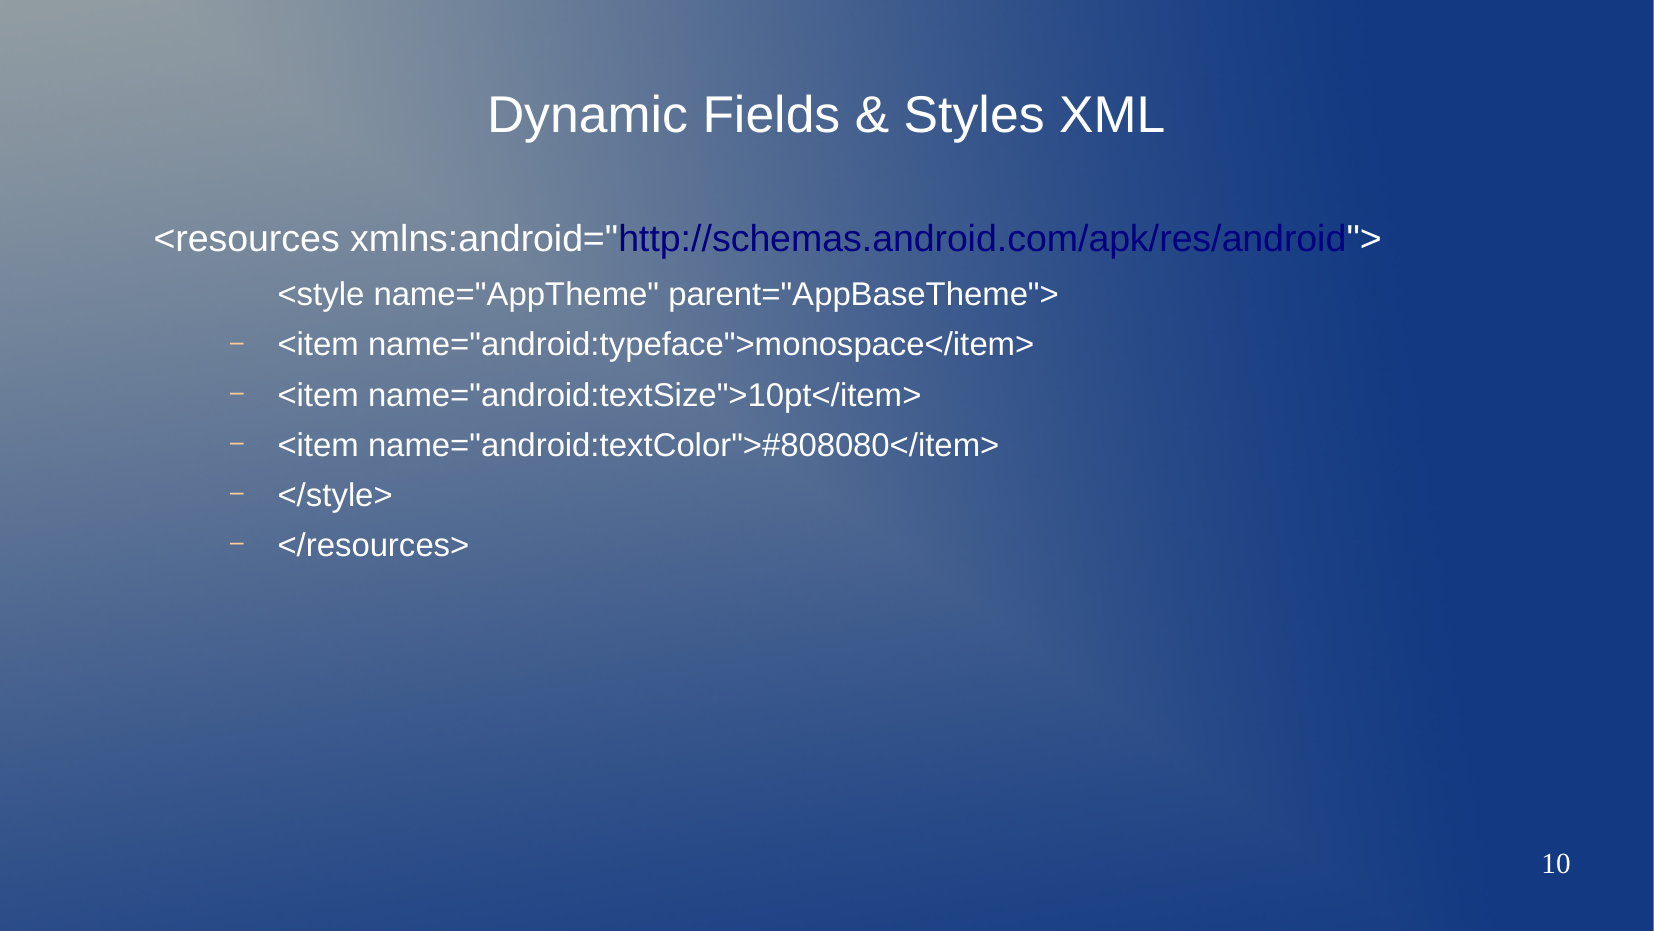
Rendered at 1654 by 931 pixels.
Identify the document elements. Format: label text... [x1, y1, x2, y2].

title Dynamic Fields & Styles XML [82, 37, 1571, 193]
list <resources xmlns:android="http://schemas.android.com/apk/res/android"> <style name="AppTheme" parent="AppBaseTheme"> <item name="android:typeface">monospace</item> <item name="android:textSize">10pt</item> <item name="android:textColor">#808080</item> </style> </resources> [82, 217, 1571, 758]
picture [0, 0, 1654, 931]
